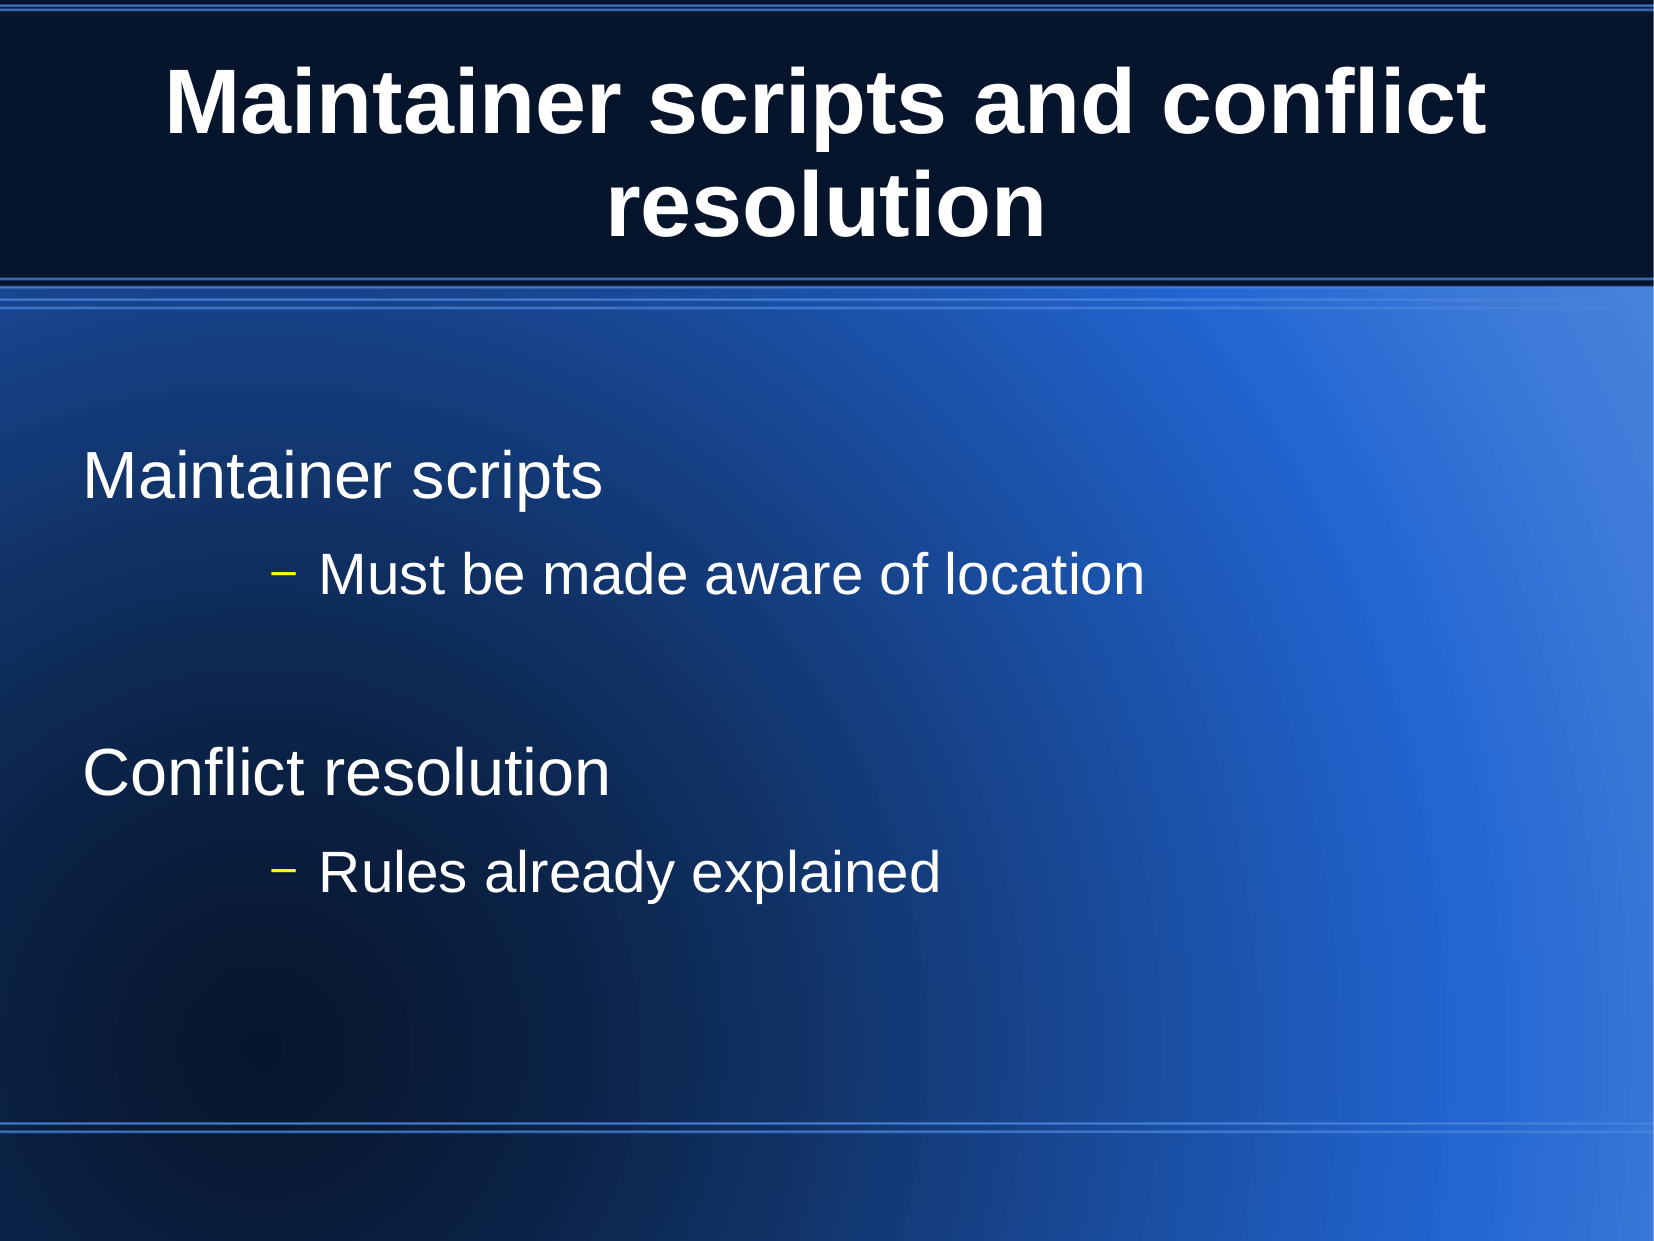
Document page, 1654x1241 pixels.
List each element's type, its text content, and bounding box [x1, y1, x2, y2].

list Maintainer scripts Must be made aware of location Conflict resolution Rules already explained [82, 437, 1571, 939]
title Maintainer scripts and conflict resolution [82, 50, 1571, 256]
picture [0, 0, 1654, 1241]
